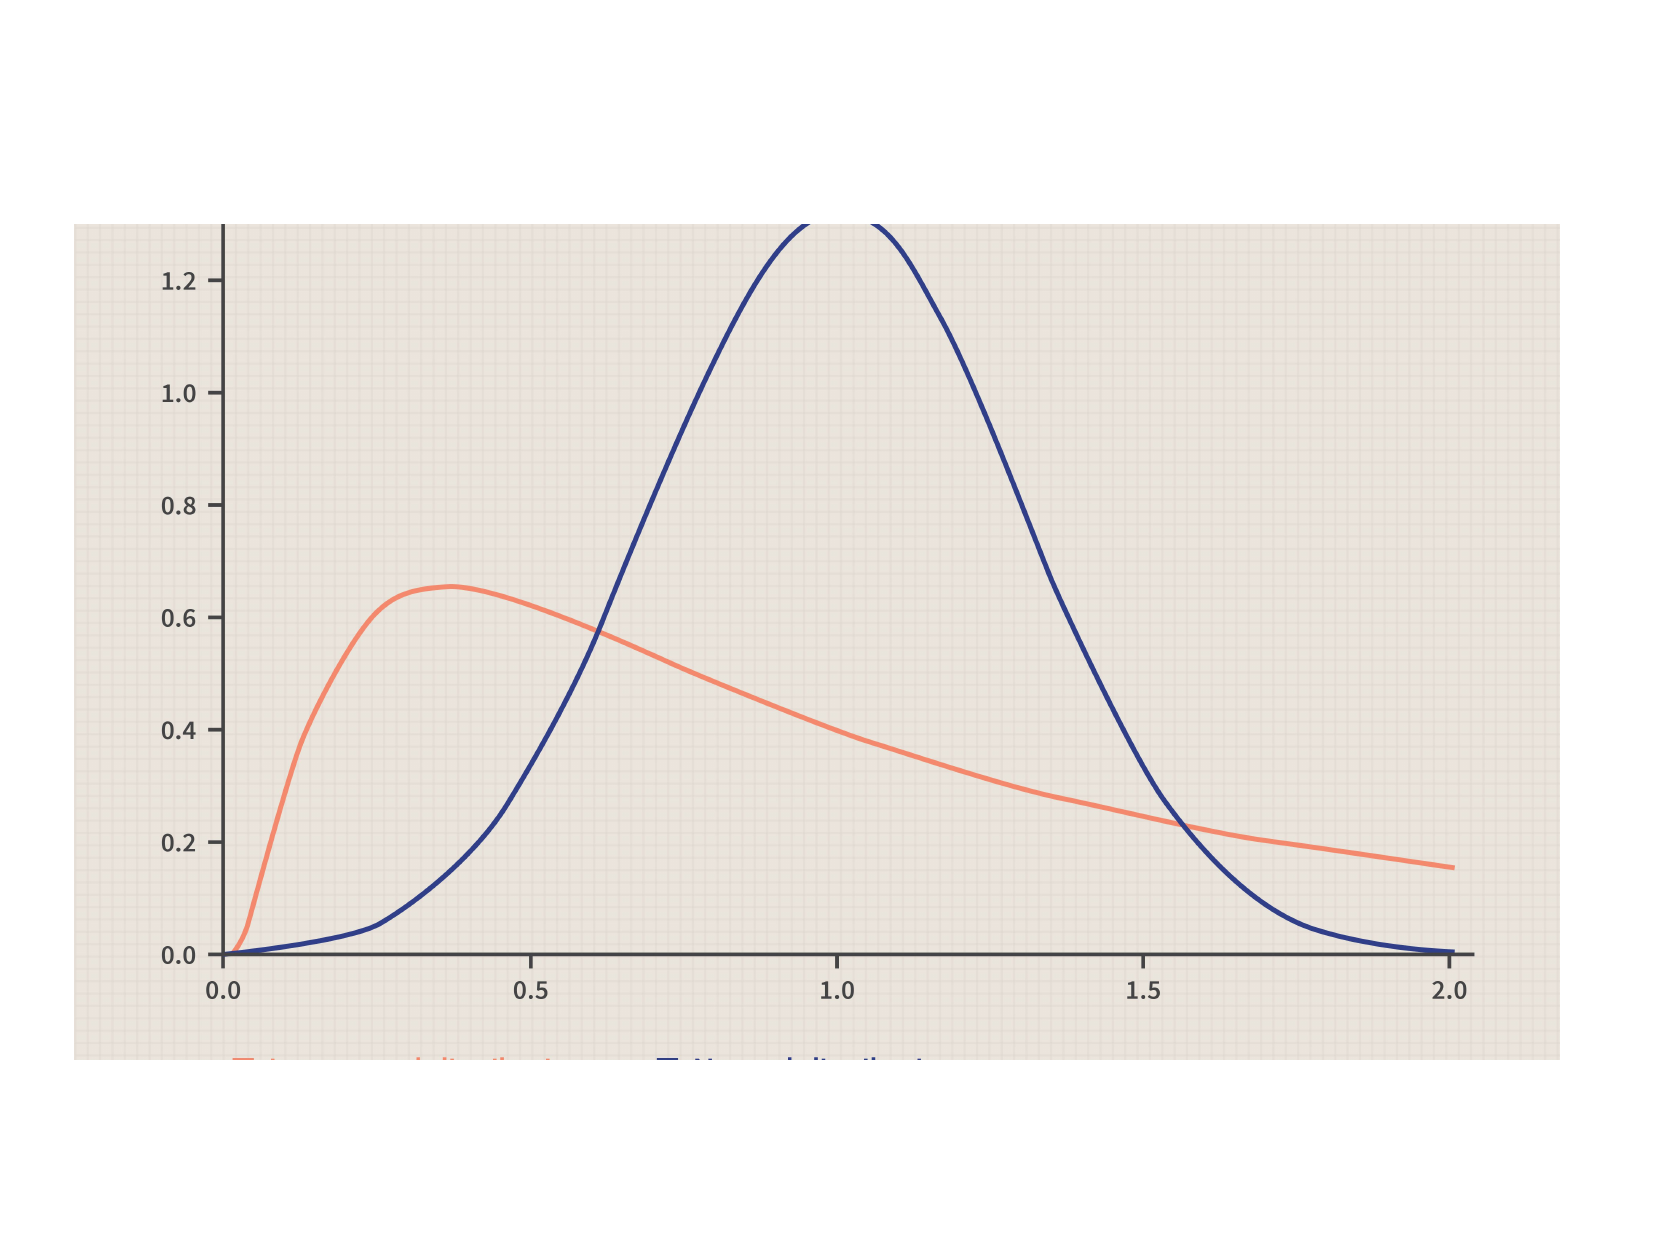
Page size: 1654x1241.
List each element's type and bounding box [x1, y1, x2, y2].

picture [74, 224, 1560, 1060]
